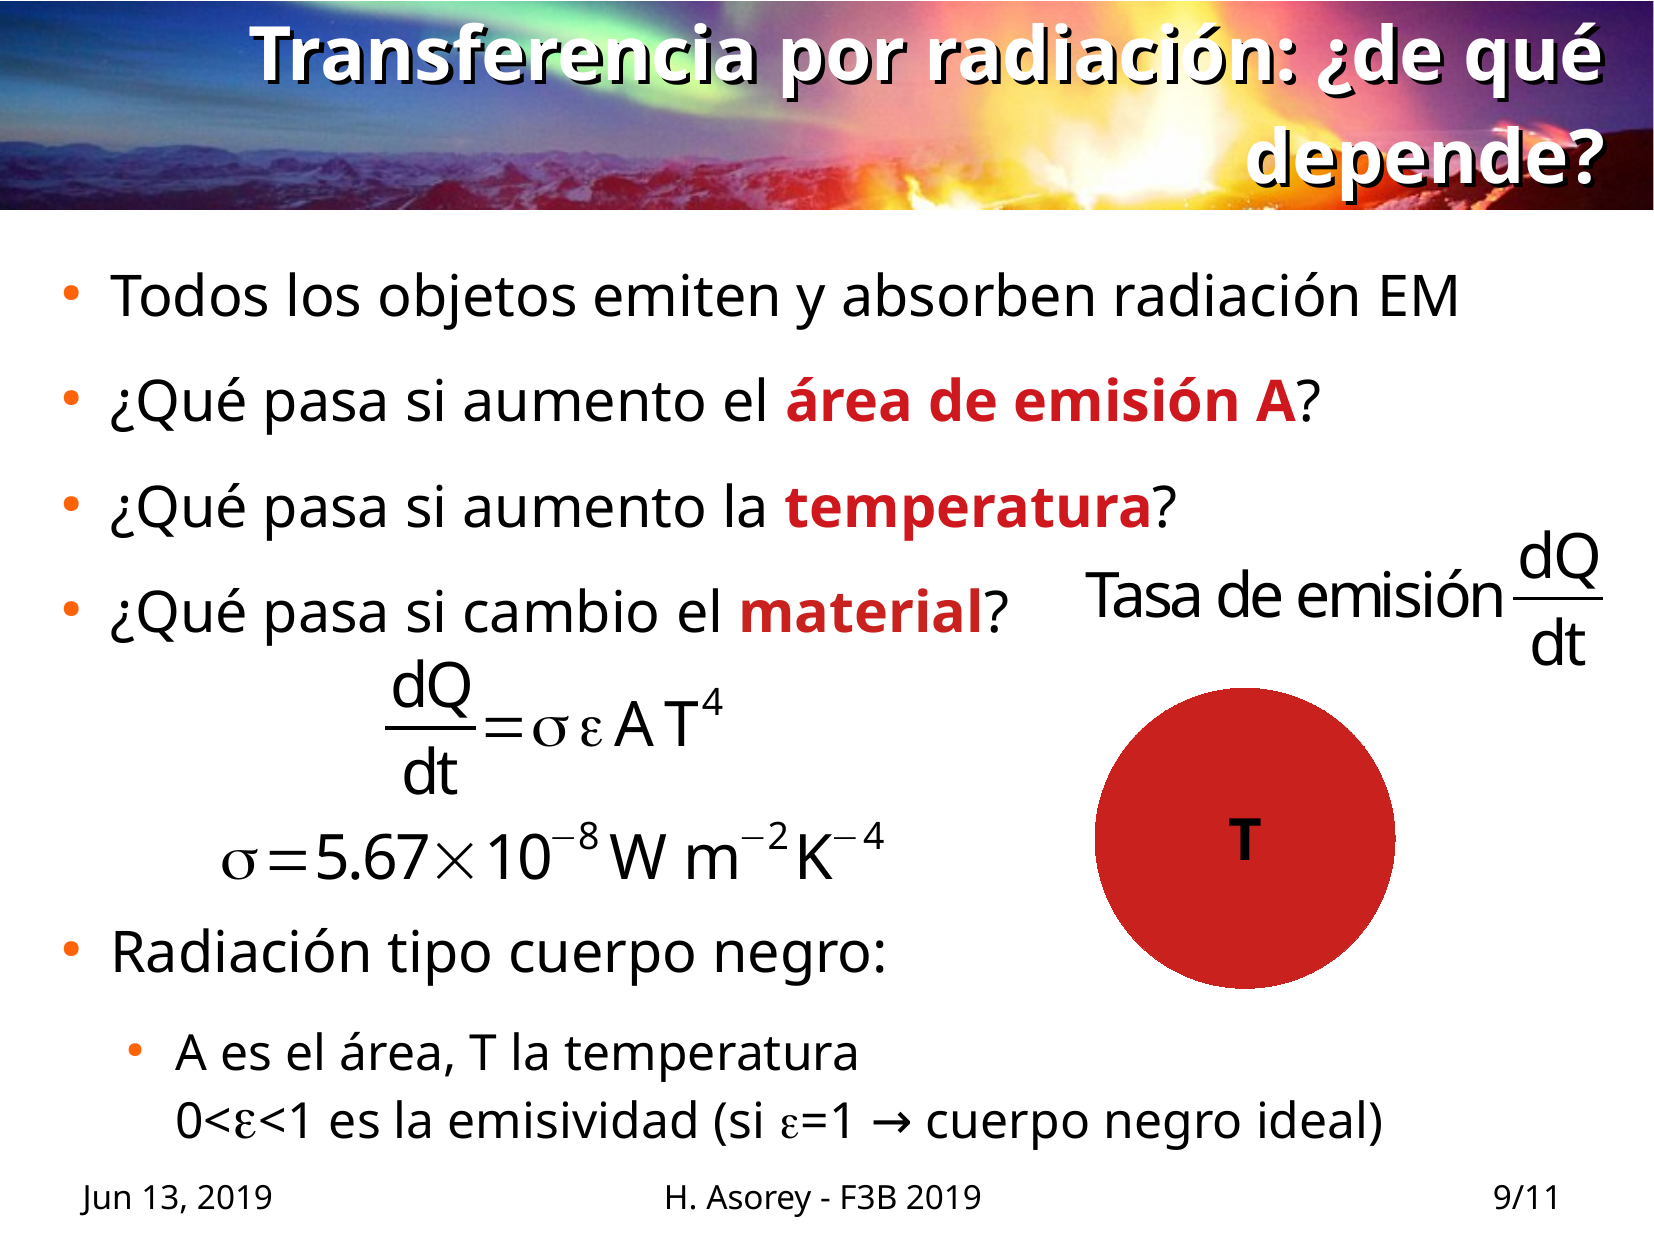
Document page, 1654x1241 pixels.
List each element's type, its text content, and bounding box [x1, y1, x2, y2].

chart [1077, 518, 1612, 680]
picture [0, 1, 1654, 210]
list Todos los objetos emiten y absorben radiación EM ¿Qué pasa si aumento el área de emisión A? ¿Qué pasa si aumento la temperatura? ¿Qué pasa si cambio el material? Radiación tipo cuerpo negro: A es el área, T la temperatura 0<e<1 es la emisividad (si e=1 → cuerpo negro ideal) [45, 255, 1606, 1156]
text_box T [1095, 688, 1396, 989]
chart [214, 647, 890, 896]
title Transferencia por radiación: ¿de qué depende? [45, 15, 1606, 191]
